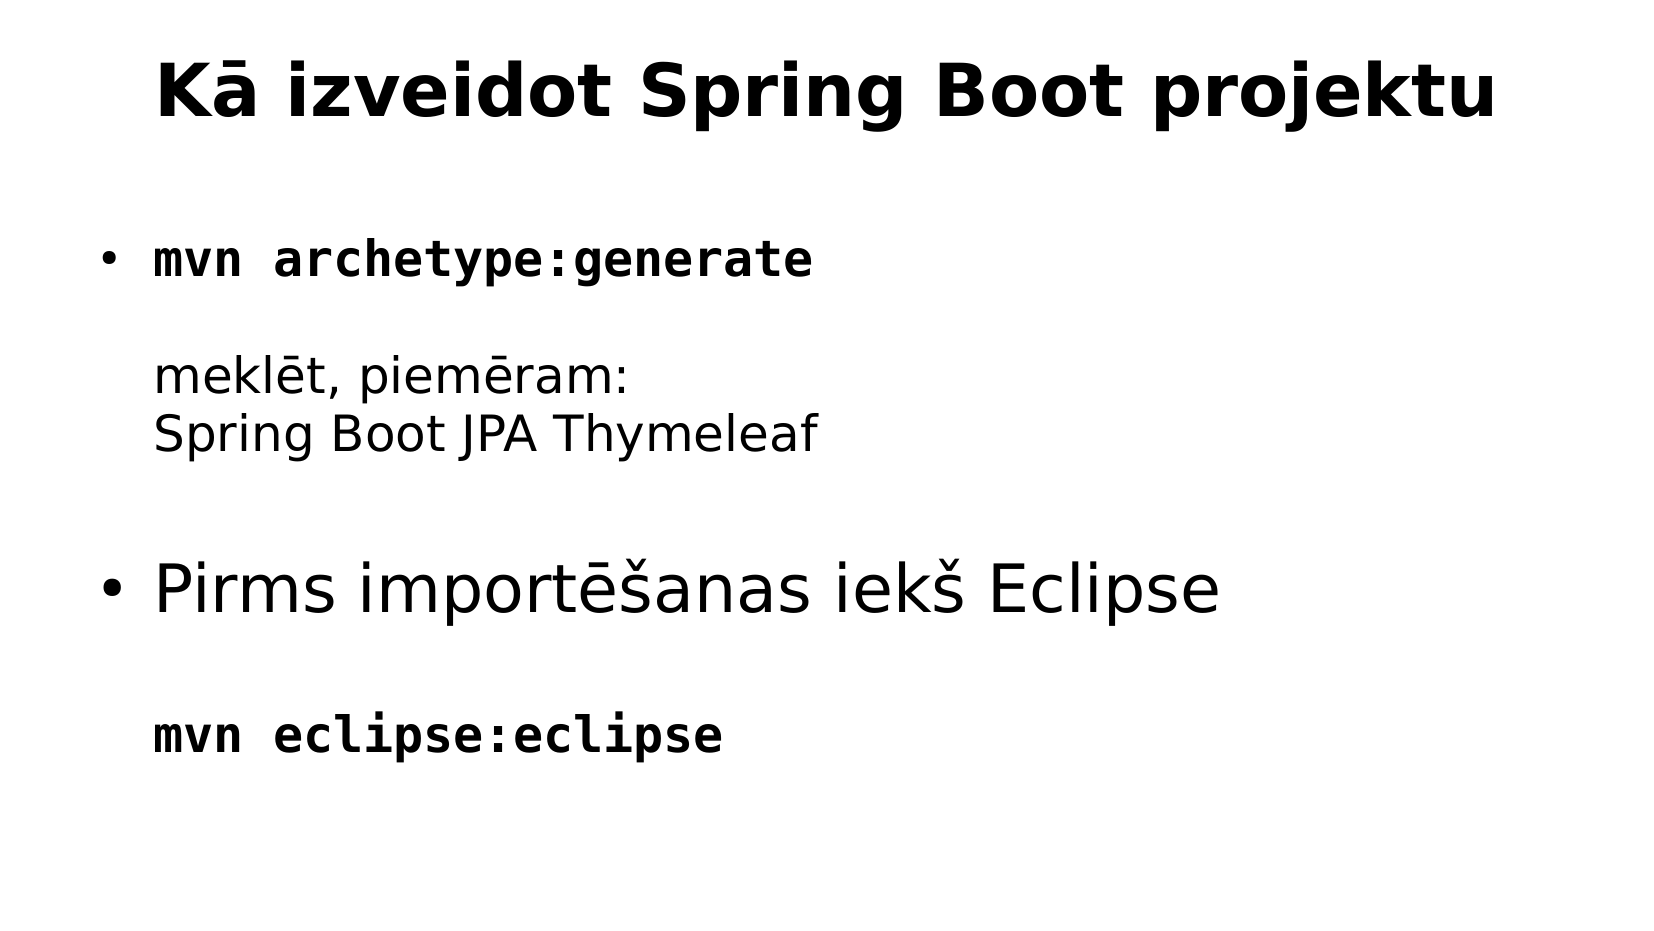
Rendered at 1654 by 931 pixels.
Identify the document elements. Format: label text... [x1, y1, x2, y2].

title Kā izveidot Spring Boot projektu [82, 6, 1571, 177]
list mvn archetype:generate meklēt, piemēram: Spring Boot JPA Thymeleaf Pirms importēšanas iekš Eclipse mvn eclipse:eclipse [82, 230, 1571, 889]
